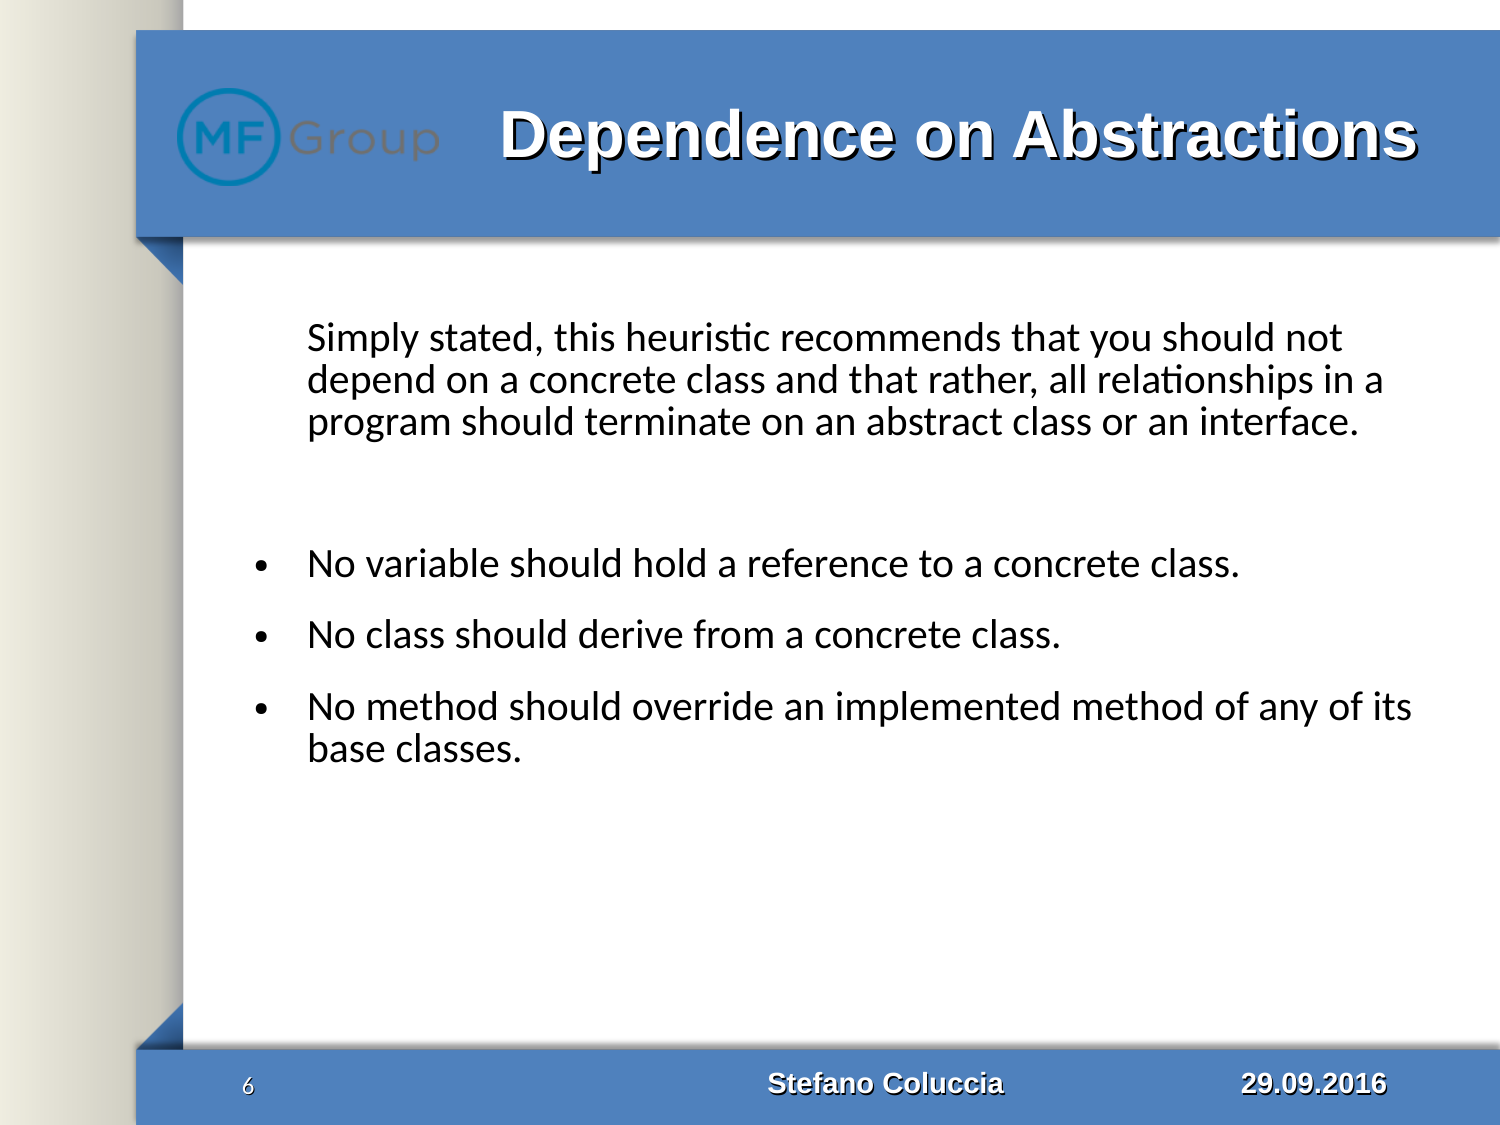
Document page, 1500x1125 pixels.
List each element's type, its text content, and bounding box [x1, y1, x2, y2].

title 29.09.2016 [1151, 1062, 1477, 1105]
title Dependence on Abstractions [472, 57, 1447, 211]
picture [0, 0, 1500, 1125]
list Simply stated, this heuristic recommends that you should not depend on a concrete class and that rather, all relationships in a program should terminate on an abstract class or an interface. No variable should hold a reference to a concrete class. No class should derive from a concrete class. No method should override an implemented method of any of its base classes. [236, 261, 1453, 975]
title Stefano Coluccia [738, 1062, 1034, 1105]
